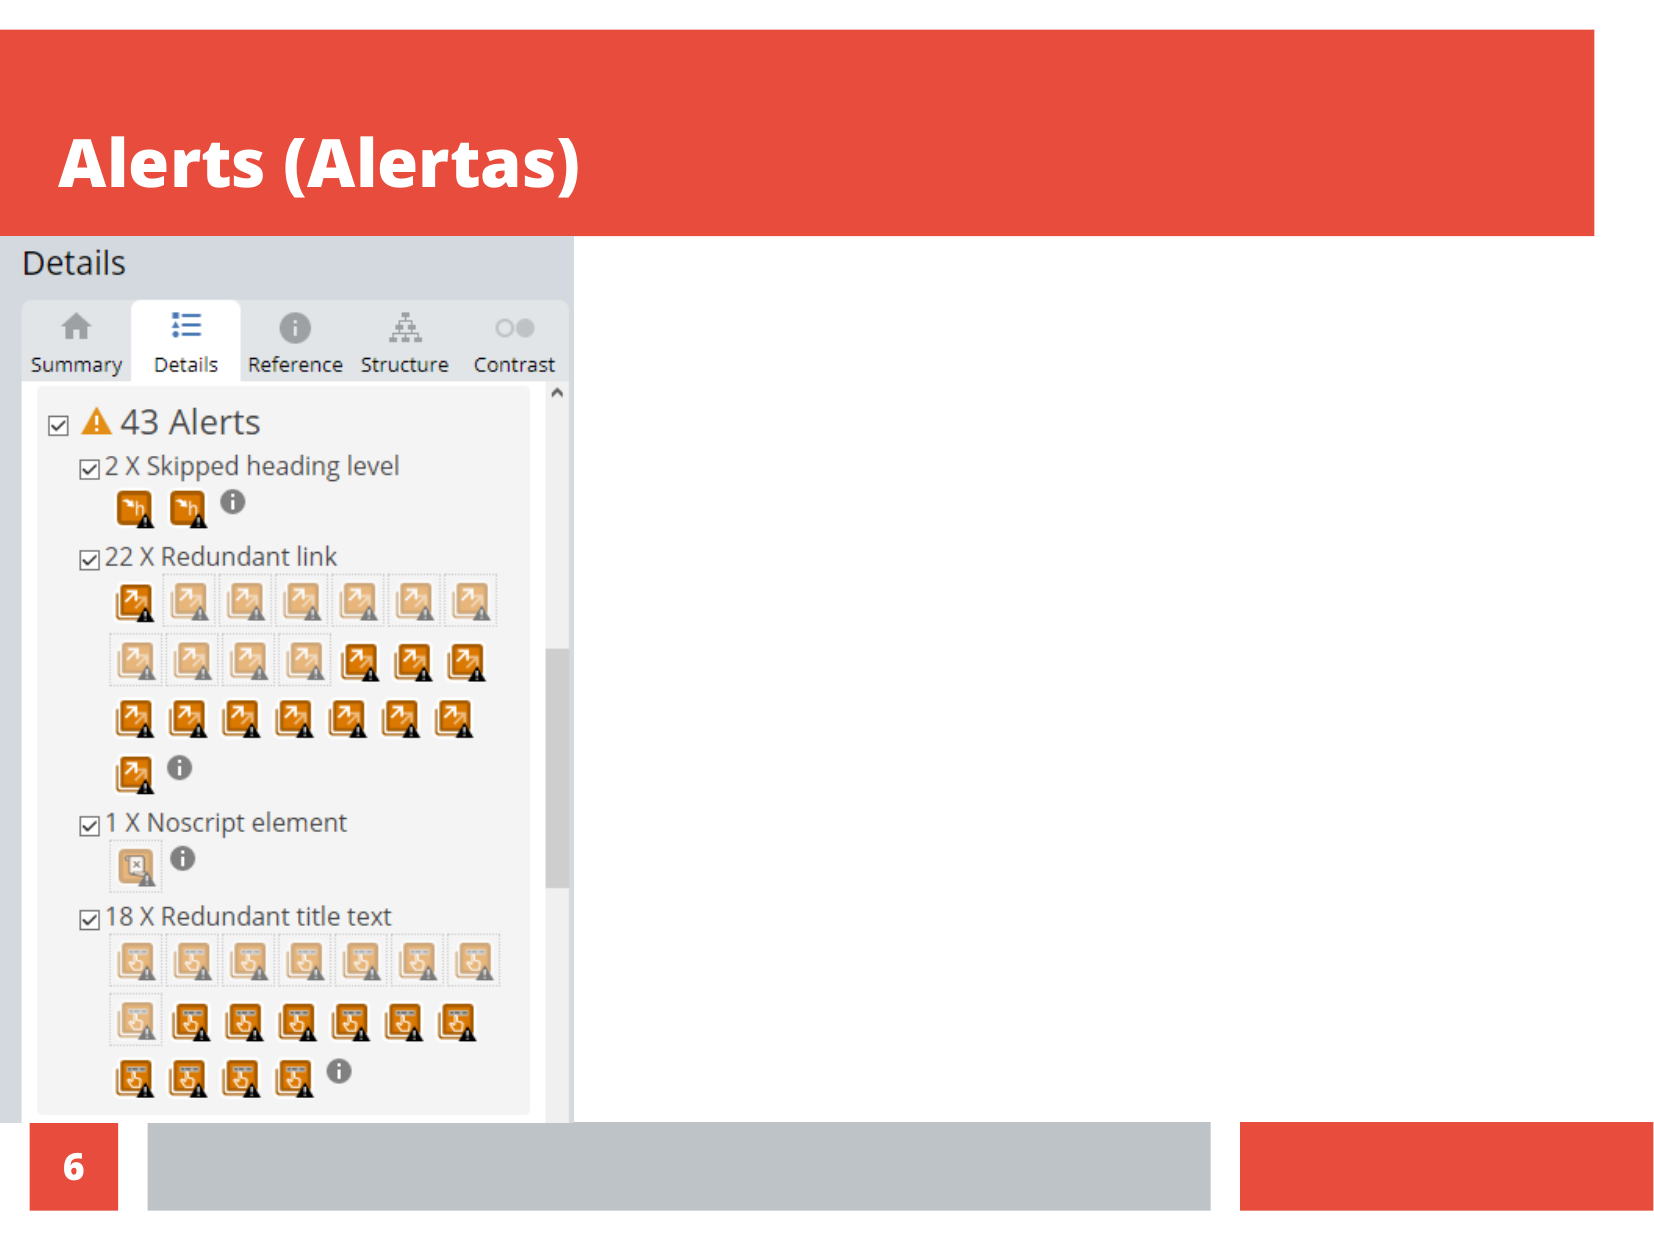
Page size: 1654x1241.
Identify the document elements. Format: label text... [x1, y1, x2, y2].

title Alerts (Alertas) [59, 59, 1595, 207]
picture [0, 236, 574, 1123]
